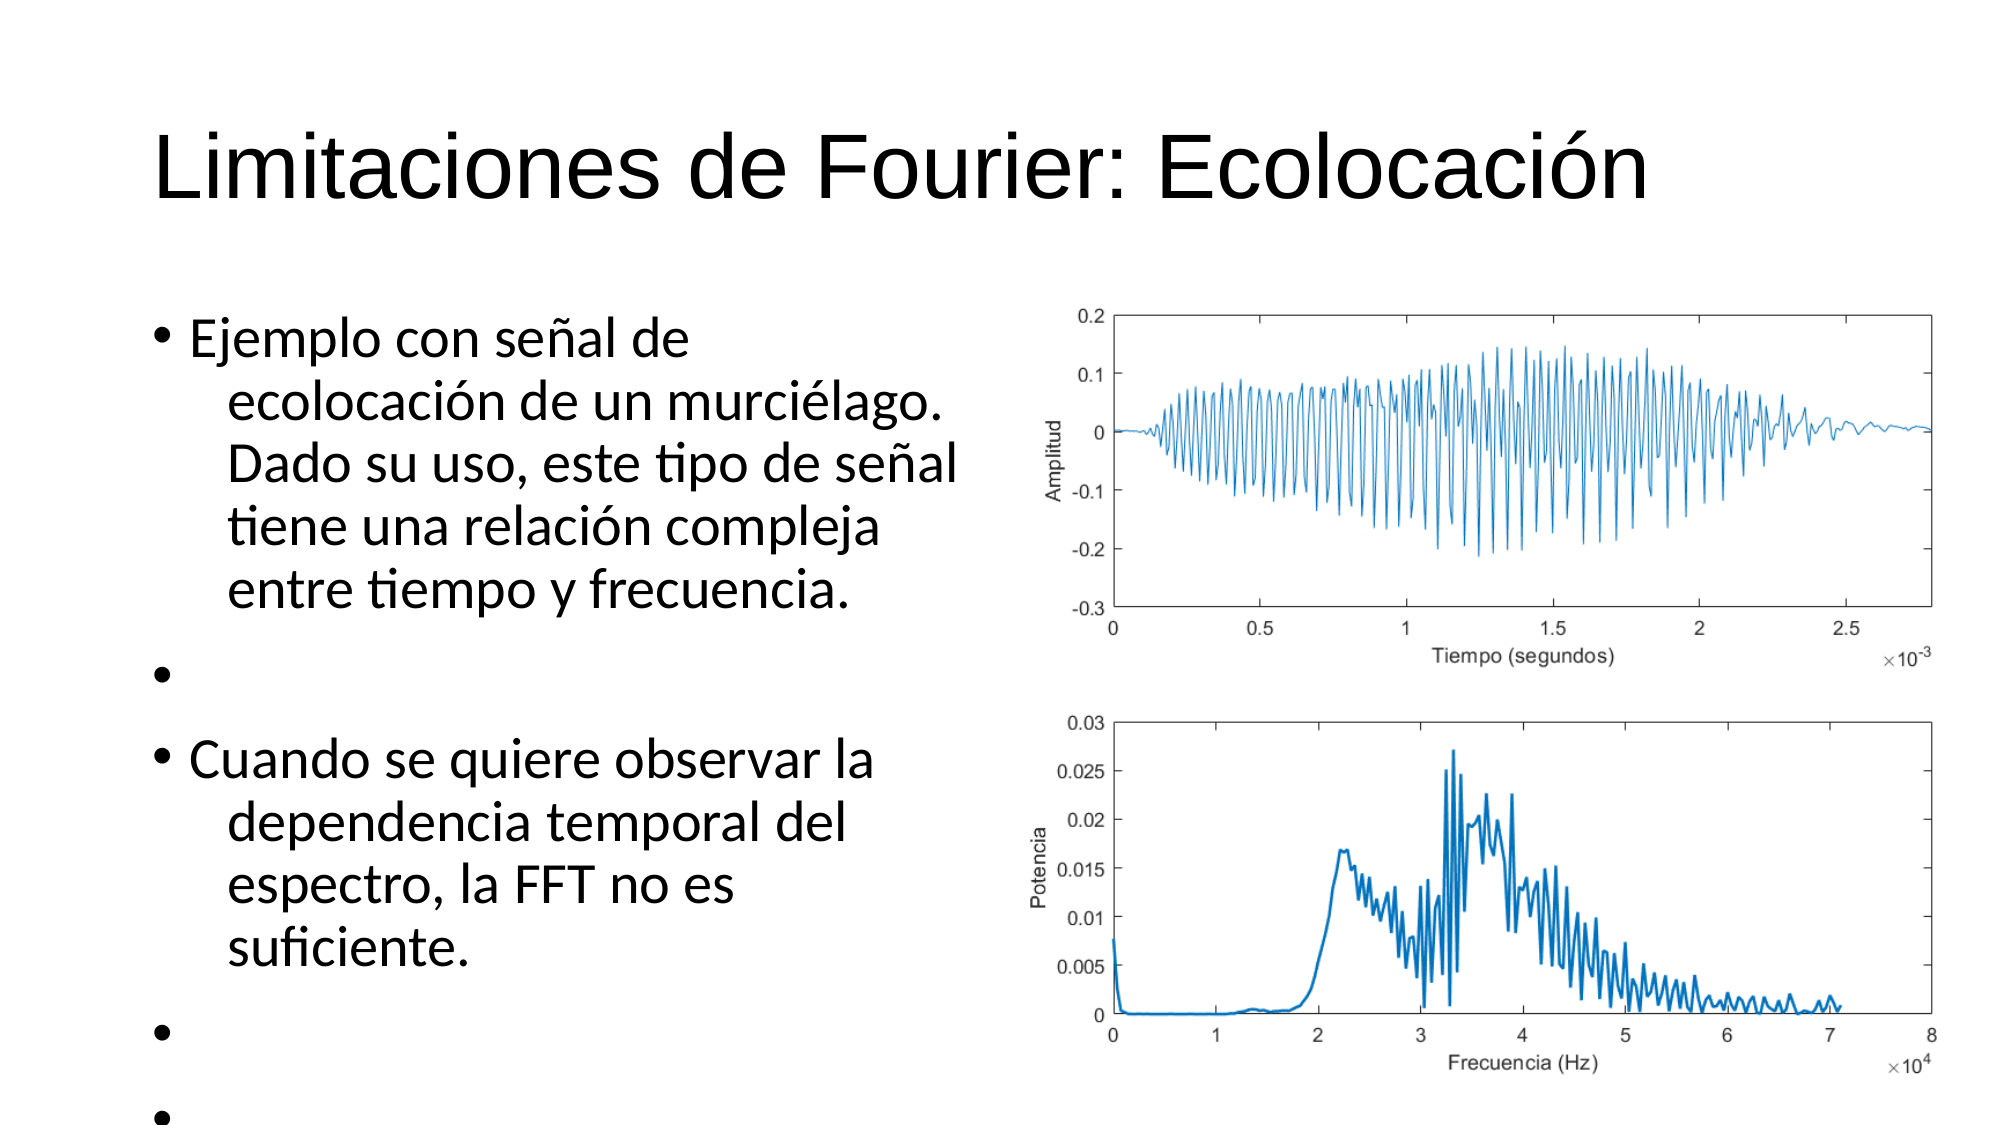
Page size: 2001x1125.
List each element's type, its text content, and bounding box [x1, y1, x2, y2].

text_box Ejemplo con señal de ecolocación de un murciélago. Dado su uso, este tipo de señal tiene una relación compleja entre tiempo y frecuencia. Cuando se quiere observar la dependencia temporal del espectro, la FFT no es suficiente. [137, 299, 981, 1014]
title Limitaciones de Fourier: Ecolocación [137, 59, 1863, 278]
picture [1019, 250, 1960, 1109]
